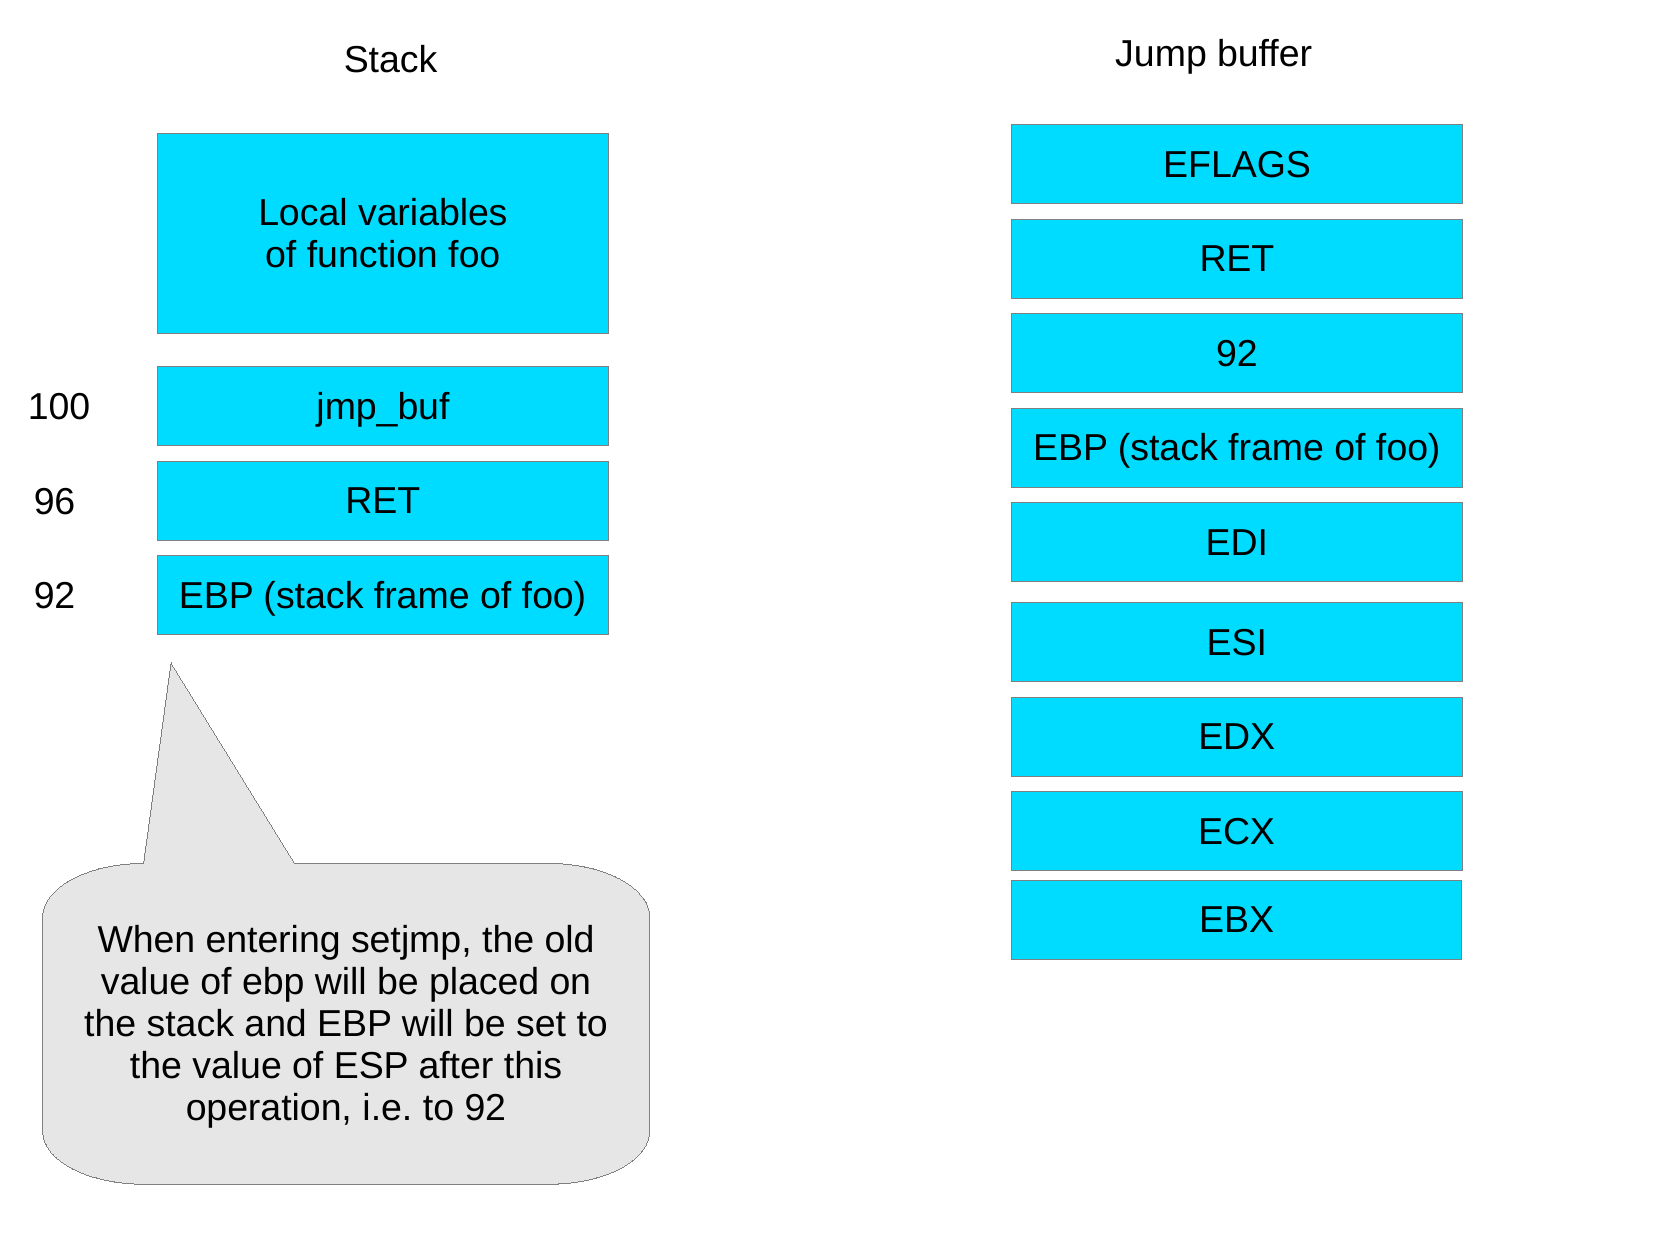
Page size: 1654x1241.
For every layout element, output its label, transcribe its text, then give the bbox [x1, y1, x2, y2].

text_box 100 [13, 378, 142, 436]
text_box RET [1011, 219, 1463, 299]
text_box jmp_buf [157, 366, 609, 446]
text_box EBP (stack frame of foo) [157, 555, 609, 635]
text_box Stack [328, 31, 930, 89]
text_box ESI [1011, 602, 1463, 682]
text_box Local variables of function foo [157, 133, 609, 334]
text_box EFLAGS [1011, 124, 1463, 204]
text_box ECX [1011, 791, 1463, 871]
text_box 92 [19, 567, 148, 625]
text_box When entering setjmp, the old value of ebp will be placed on the stack and EBP will be set to the value of ESP after this operation, i.e. to 92 [42, 662, 650, 1185]
text_box EDI [1011, 502, 1463, 582]
text_box Jump buffer [1100, 24, 1654, 82]
text_box EDX [1011, 697, 1463, 777]
text_box 96 [19, 472, 148, 530]
text_box RET [157, 461, 609, 541]
text_box EBP (stack frame of foo) [1011, 408, 1463, 488]
text_box 92 [1011, 313, 1463, 393]
text_box EBX [1011, 880, 1462, 960]
